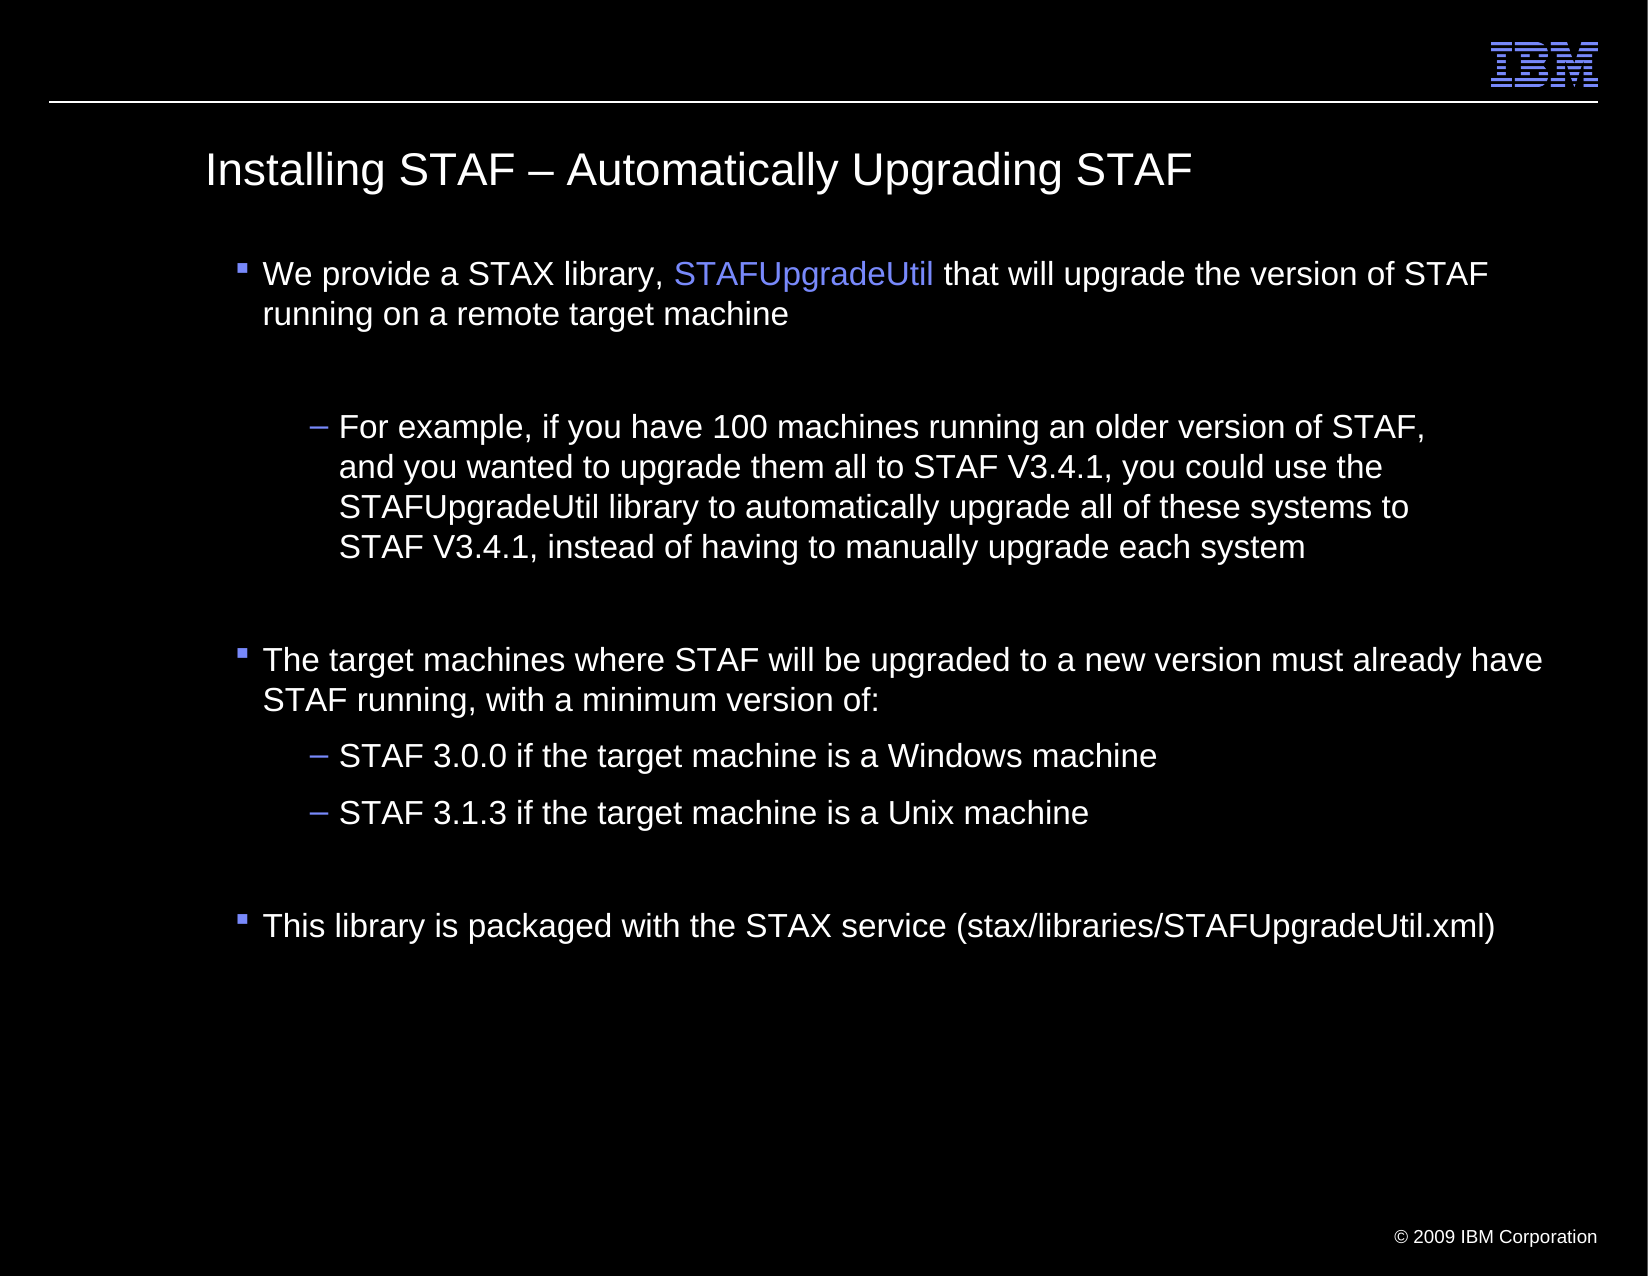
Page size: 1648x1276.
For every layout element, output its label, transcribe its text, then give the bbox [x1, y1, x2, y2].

title Installing STAF – Automatically Upgrading STAF [188, 137, 1648, 231]
text_box We provide a STAX library, STAFUpgradeUtil that will upgrade the version of STAF running on a remote target machine For example, if you have 100 machines running an older version of STAF, and you wanted to upgrade them all to STAF V3.4.1, you could use the STAFUpgradeUtil library to automatically upgrade all of these systems to STAF V3.4.1, instead of having to manually upgrade each system The target machines where STAF will be upgraded to a new version must already have STAF running, with a minimum version of: STAF 3.0.0 if the target machine is a Windows machine STAF 3.1.3 if the target machine is a Unix machine This library is packaged with the STAX service (stax/libraries/STAFUpgradeUtil.xml) [235, 252, 1599, 1001]
picture [1491, 42, 1598, 87]
